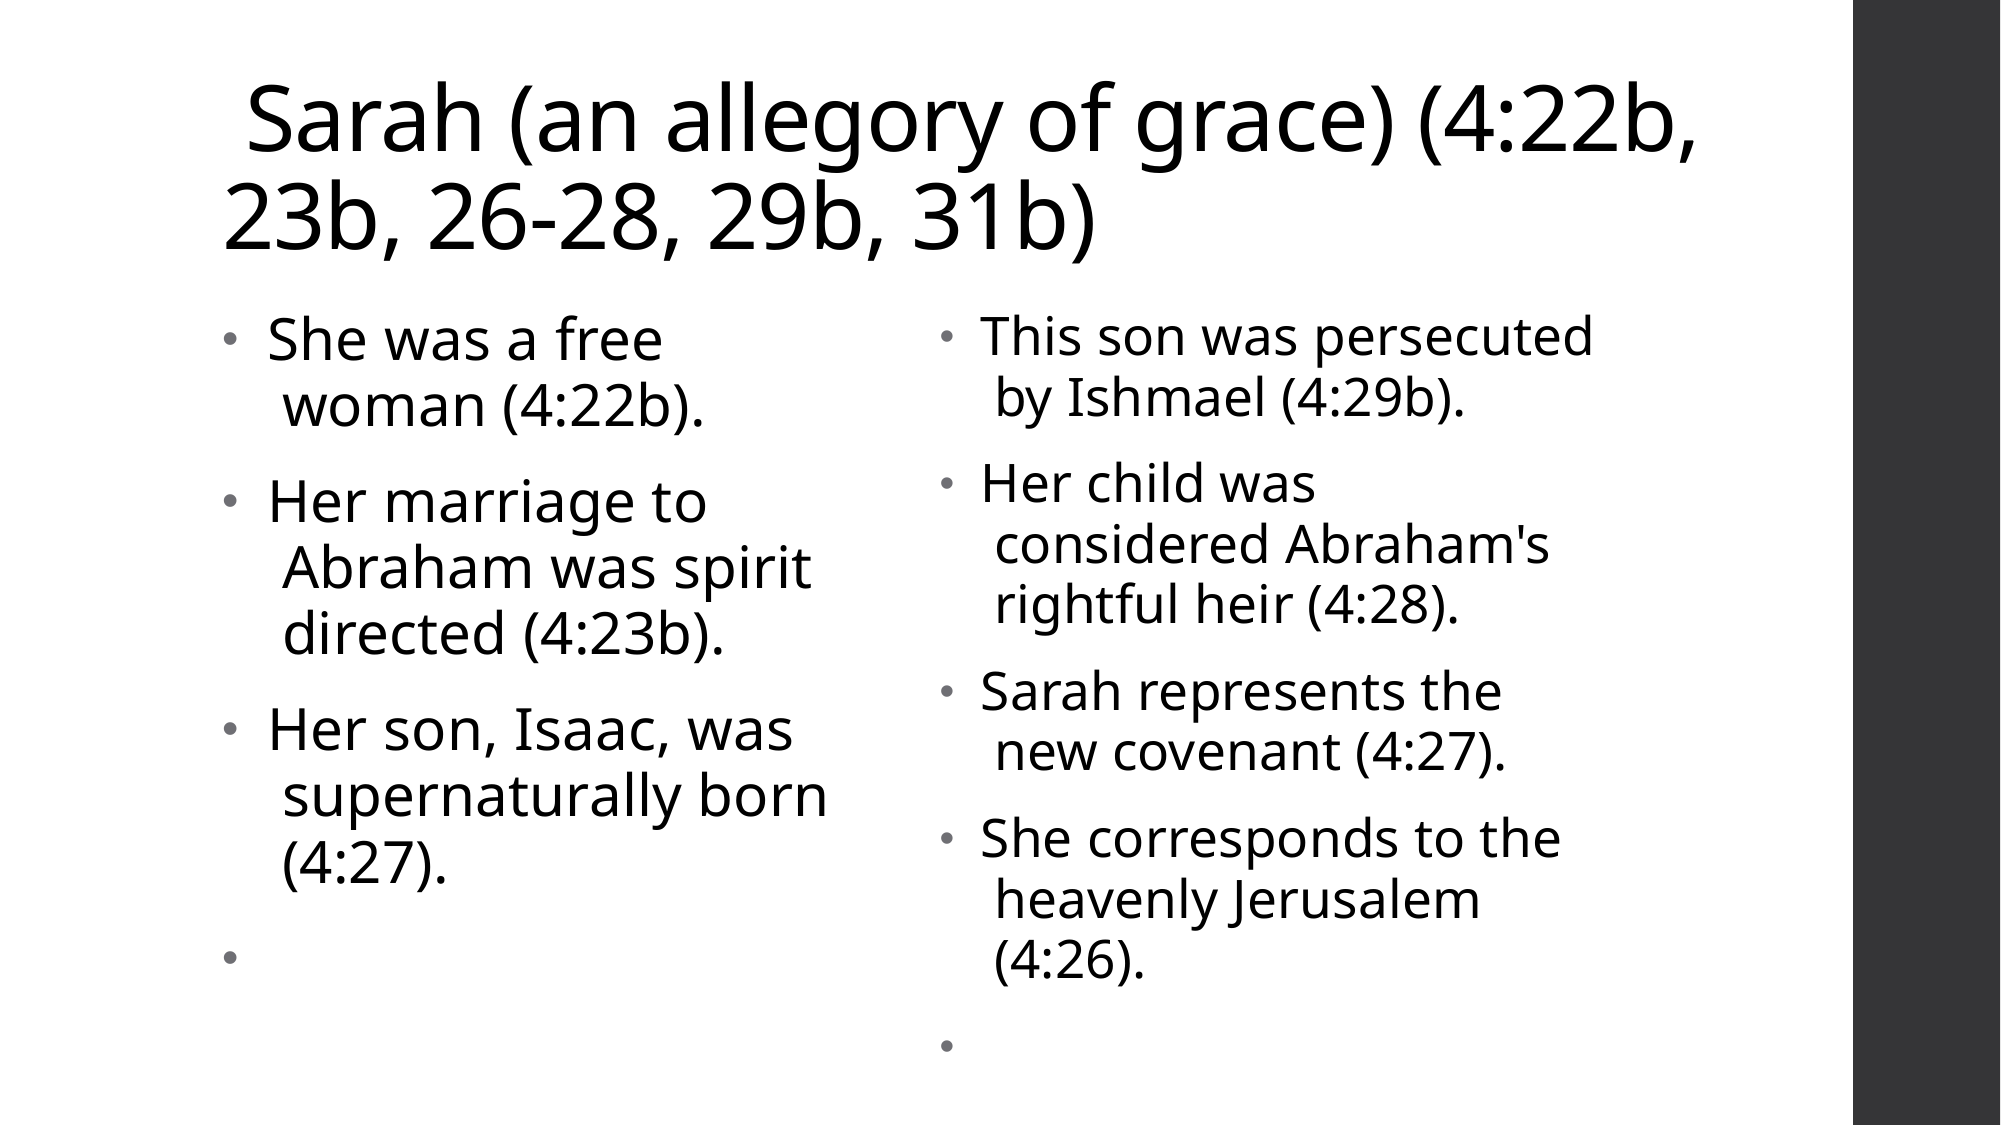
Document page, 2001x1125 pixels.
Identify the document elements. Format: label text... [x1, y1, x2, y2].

title Sarah (an allegory of grace) (4:22b, 23b, 26-28, 29b, 31b) [206, 60, 1797, 278]
list She was a free woman (4:22b). Her marriage to Abraham was spirit directed (4:23b). Her son, Isaac, was supernaturally born (4:27). [207, 299, 900, 1014]
list This son was persecuted by Ishmael (4:29b). Her child was considered Abraham's rightful heir (4:28). Sarah represents the new covenant (4:27). She corresponds to the heavenly Jerusalem (4:26). [924, 299, 1617, 1014]
